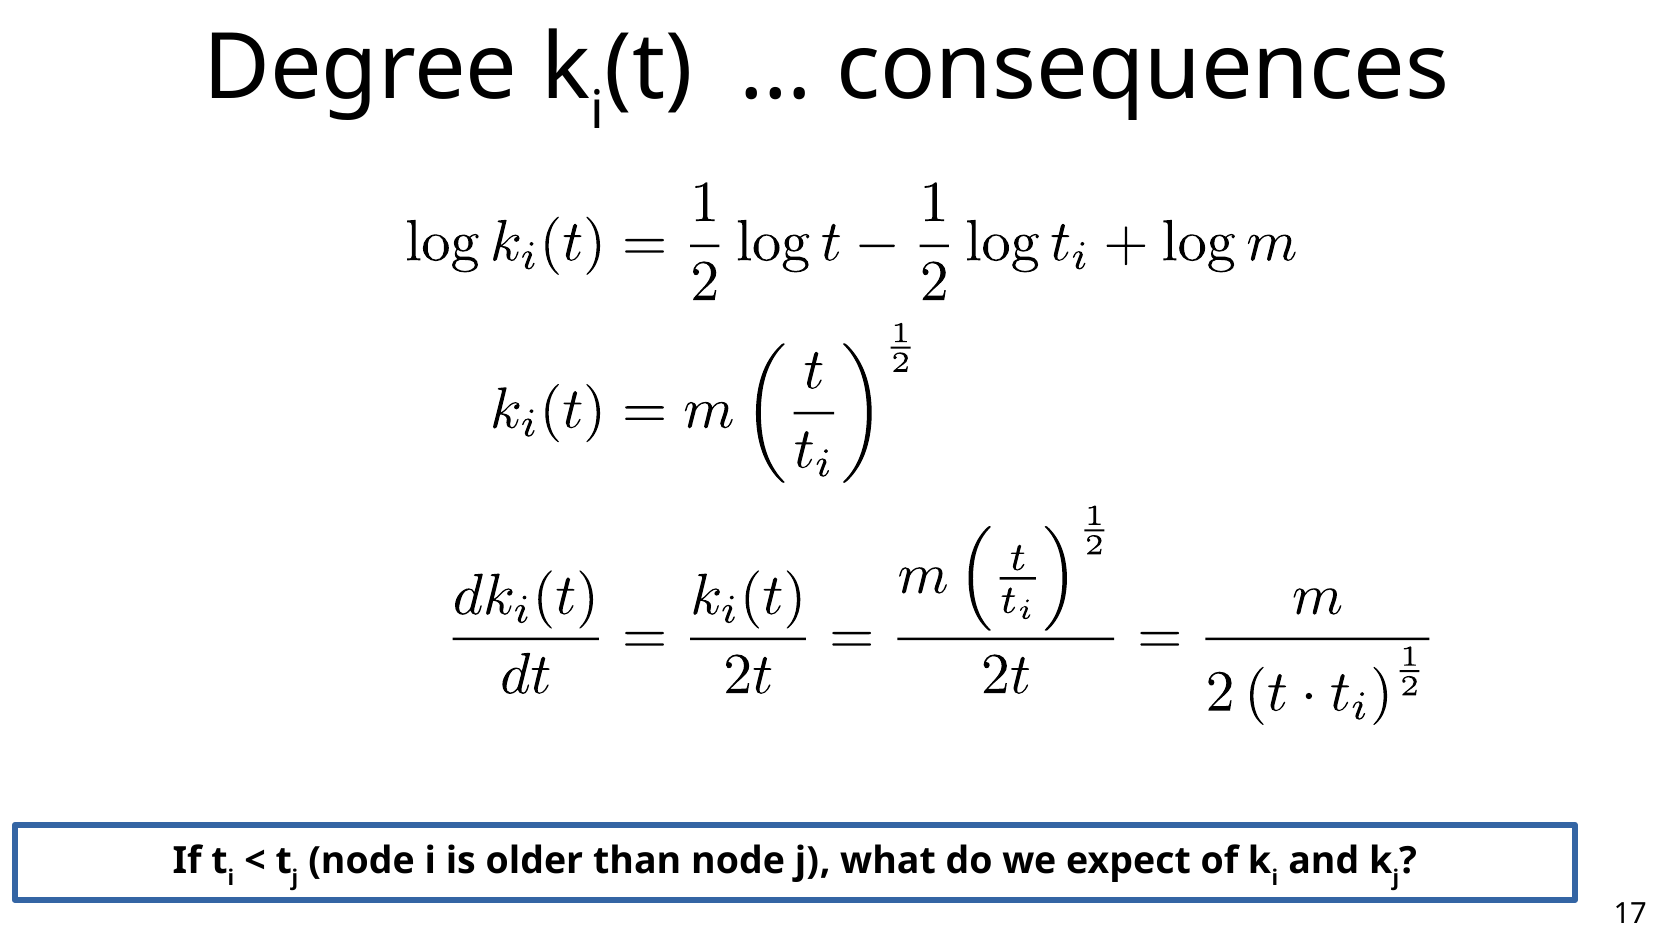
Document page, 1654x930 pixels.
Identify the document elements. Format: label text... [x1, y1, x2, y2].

title Degree ki(t) … consequences [82, 9, 1571, 136]
text_box If ti < tj (node i is older than node j), what do we expect of ki and kj? [15, 825, 1576, 901]
text_box [405, 182, 1430, 726]
